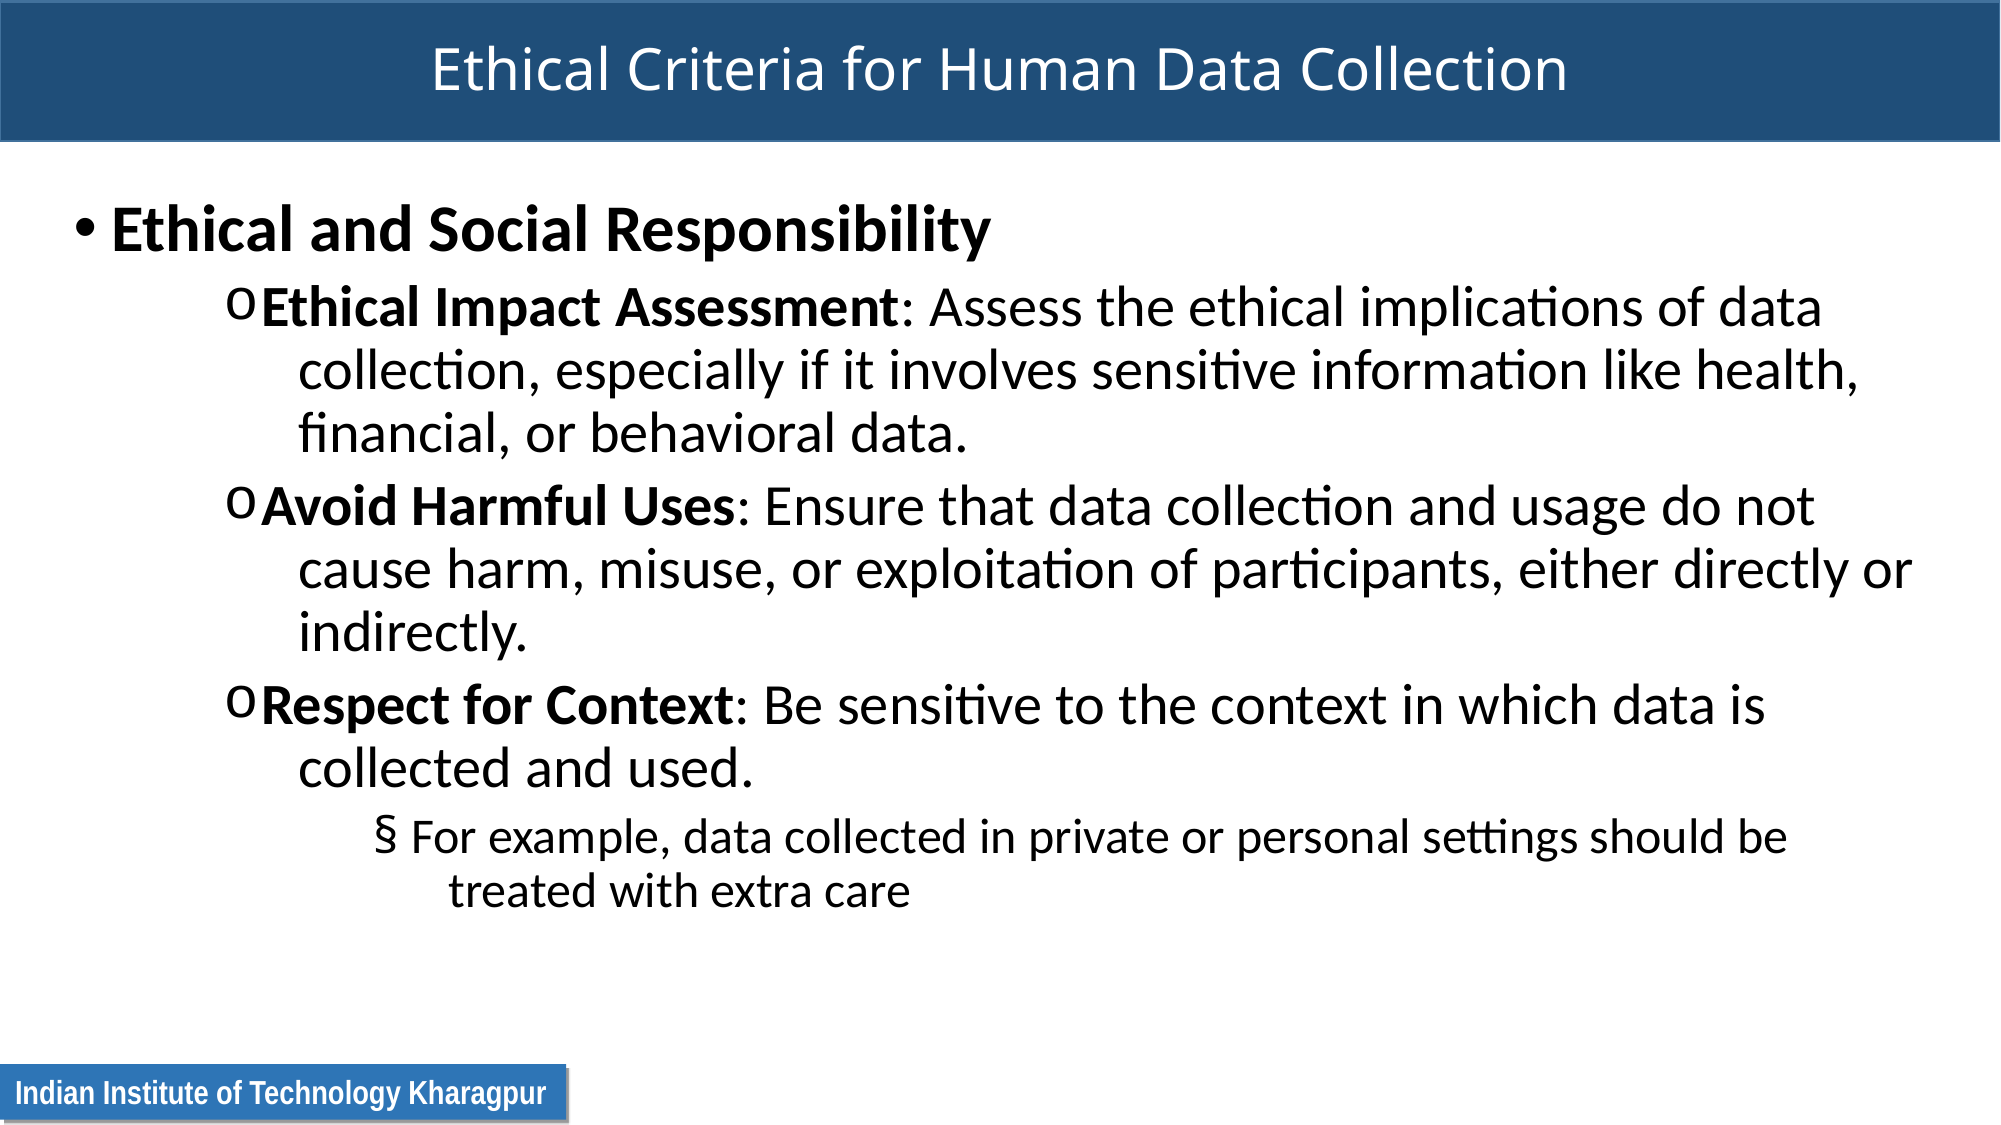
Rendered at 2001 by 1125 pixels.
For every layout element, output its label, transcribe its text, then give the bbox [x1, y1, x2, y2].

list Ethical and Social Responsibility Ethical Impact Assessment: Assess the ethical implications of data collection, especially if it involves sensitive information like health, financial, or behavioral data. Avoid Harmful Uses: Ensure that data collection and usage do not cause harm, misuse, or exploitation of participants, either directly or indirectly. Respect for Context: Be sensitive to the context in which data is collected and used. For example, data collected in private or personal settings should be treated with extra care [58, 186, 1954, 1065]
title Ethical Criteria for Human Data Collection [0, 1, 2000, 141]
